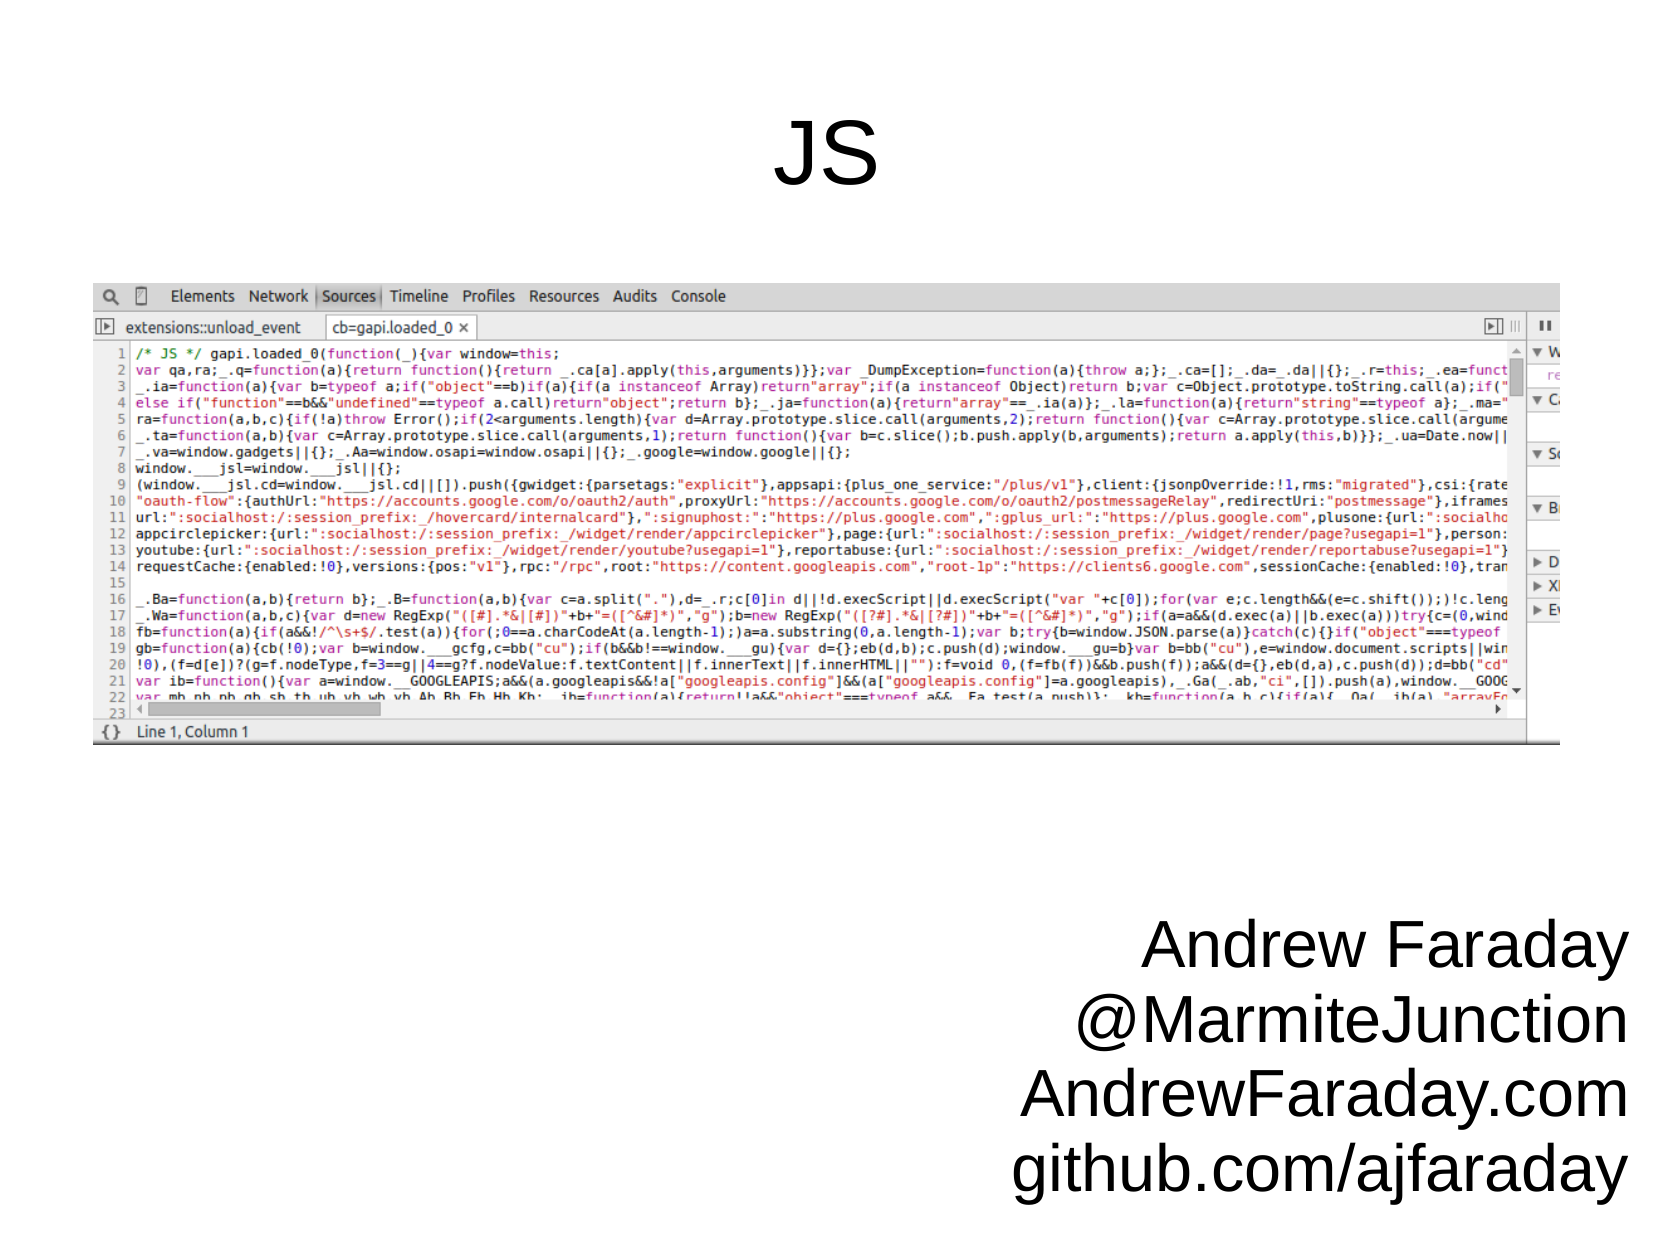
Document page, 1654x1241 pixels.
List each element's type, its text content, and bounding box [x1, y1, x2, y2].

picture [93, 283, 1560, 745]
title JS [82, 49, 1571, 257]
subtitle Andrew Faraday @MarmiteJunction AndrewFaraday.com github.com/ajfaraday [968, 885, 1630, 1228]
